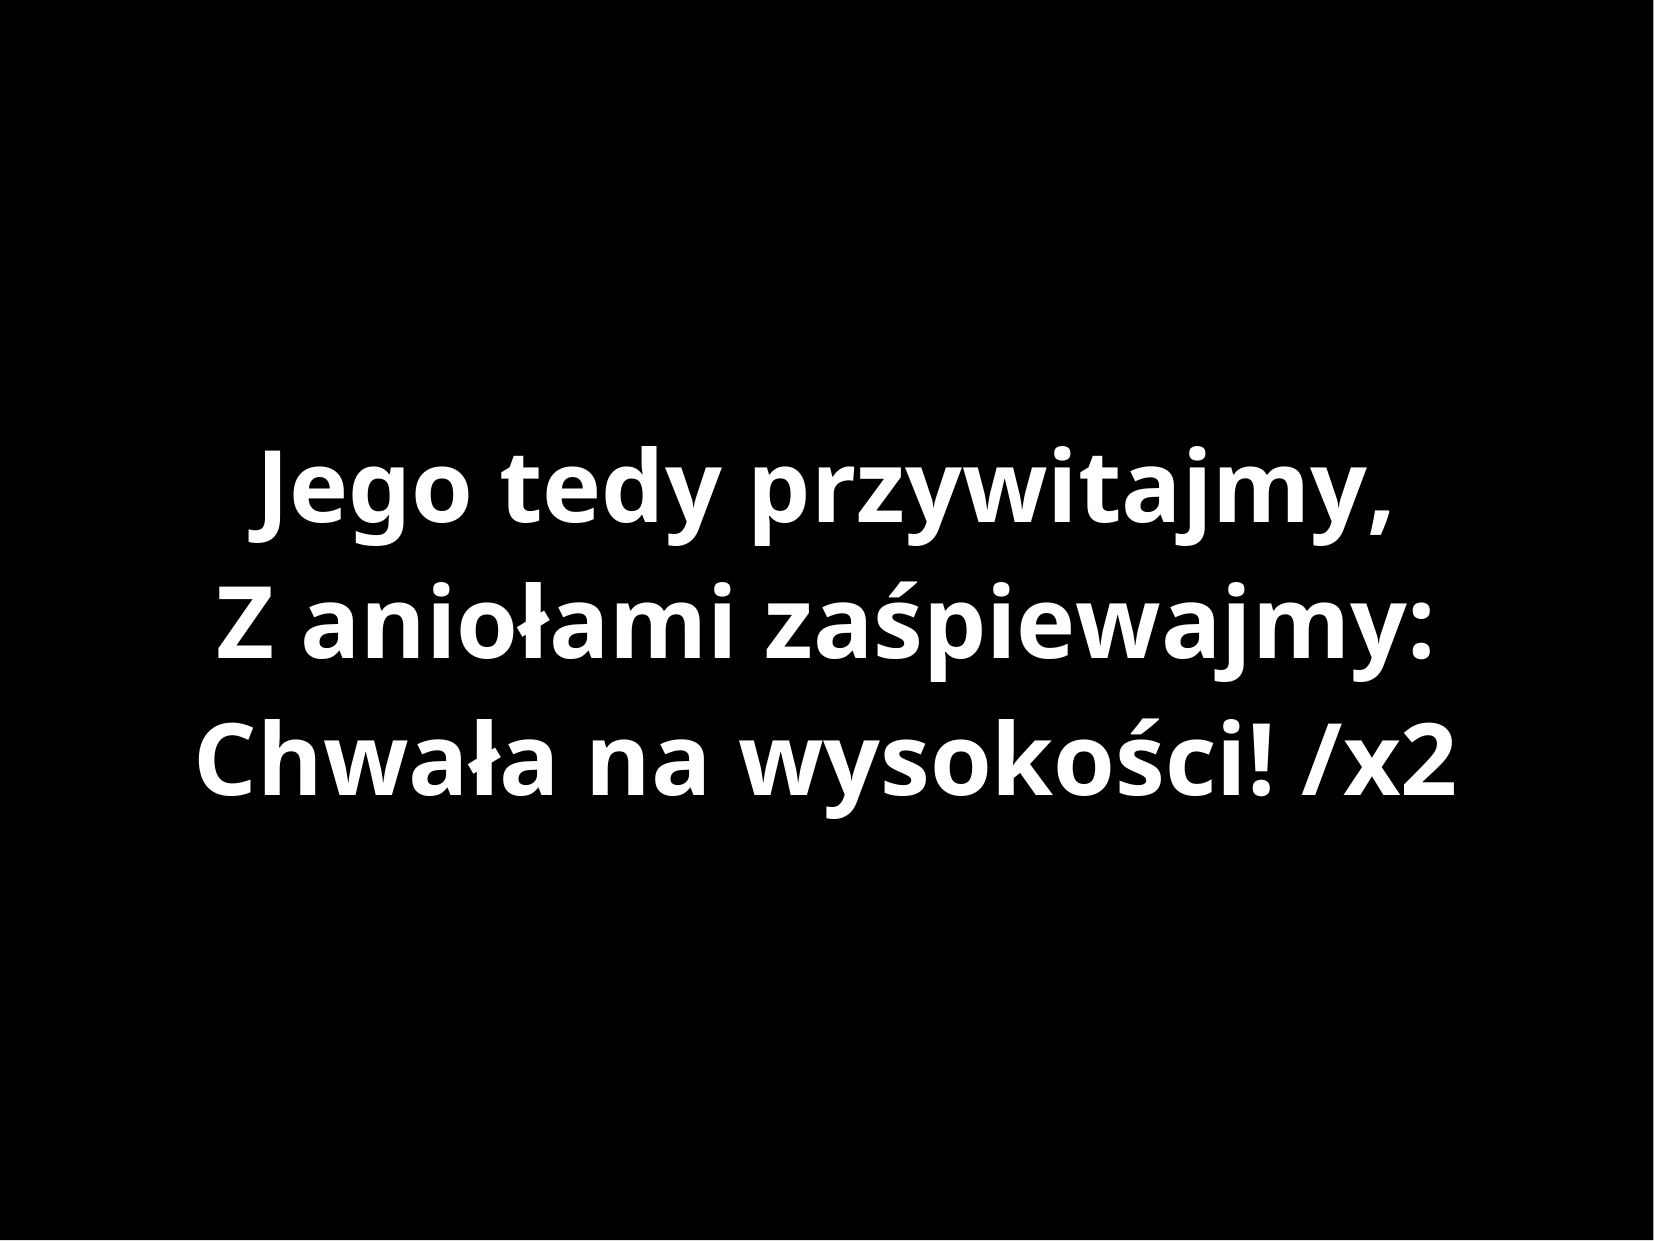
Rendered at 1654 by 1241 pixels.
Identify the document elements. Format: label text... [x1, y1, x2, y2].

title Jego tedy przywitajmy, Z aniołami zaśpiewajmy: Chwała na wysokości! /x2 [0, 0, 1654, 1241]
